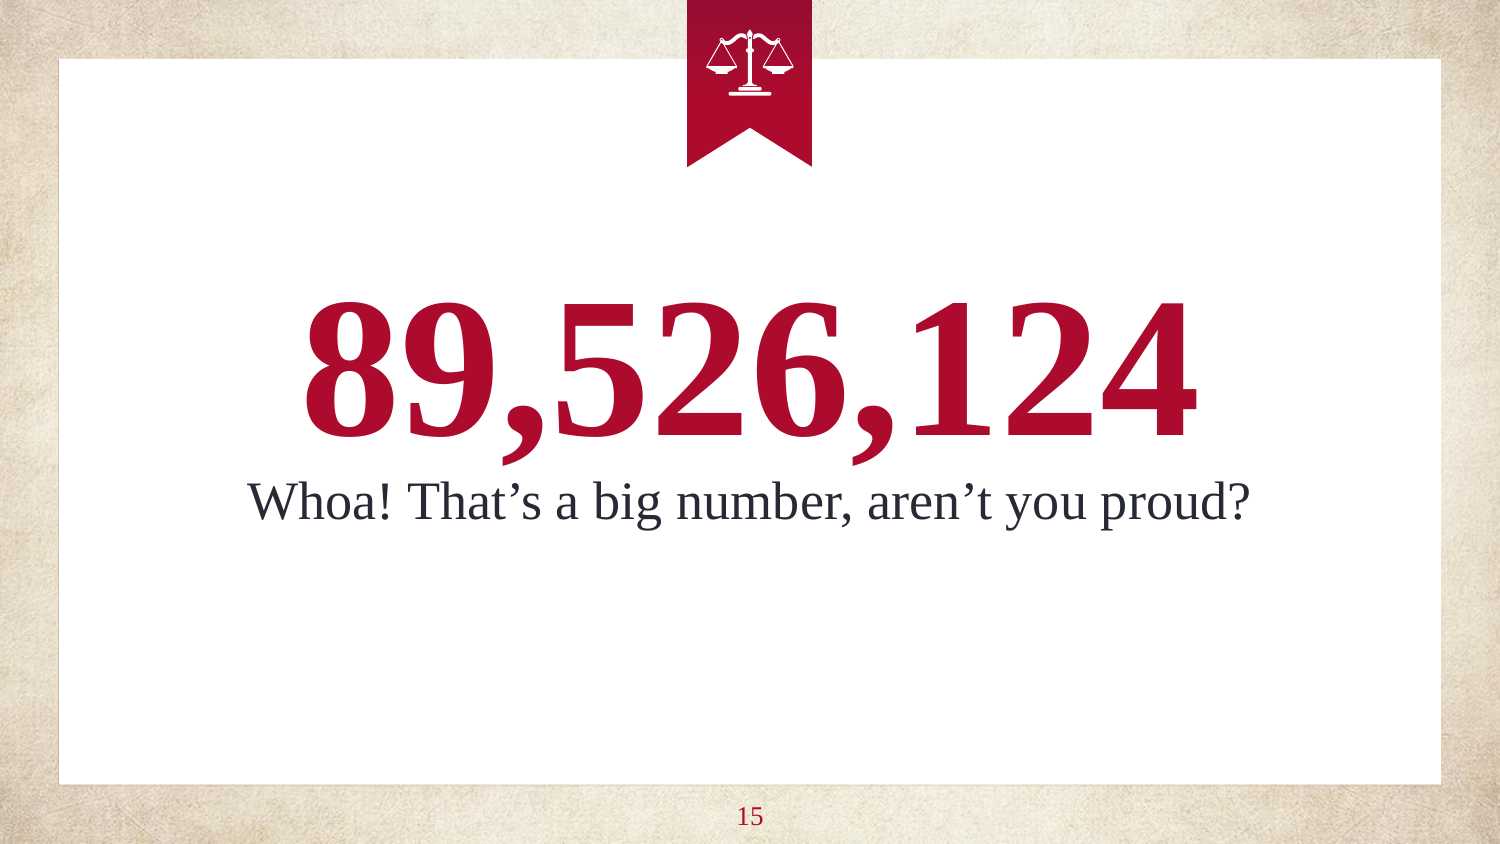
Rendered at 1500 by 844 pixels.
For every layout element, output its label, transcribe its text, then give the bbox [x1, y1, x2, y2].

title 89,526,124 [112, 284, 1388, 465]
picture [813, 0, 1500, 844]
slide_number <number> [666, 784, 834, 844]
subtitle Whoa! That’s a big number, aren’t you proud? [112, 465, 1388, 595]
picture [0, 0, 687, 844]
